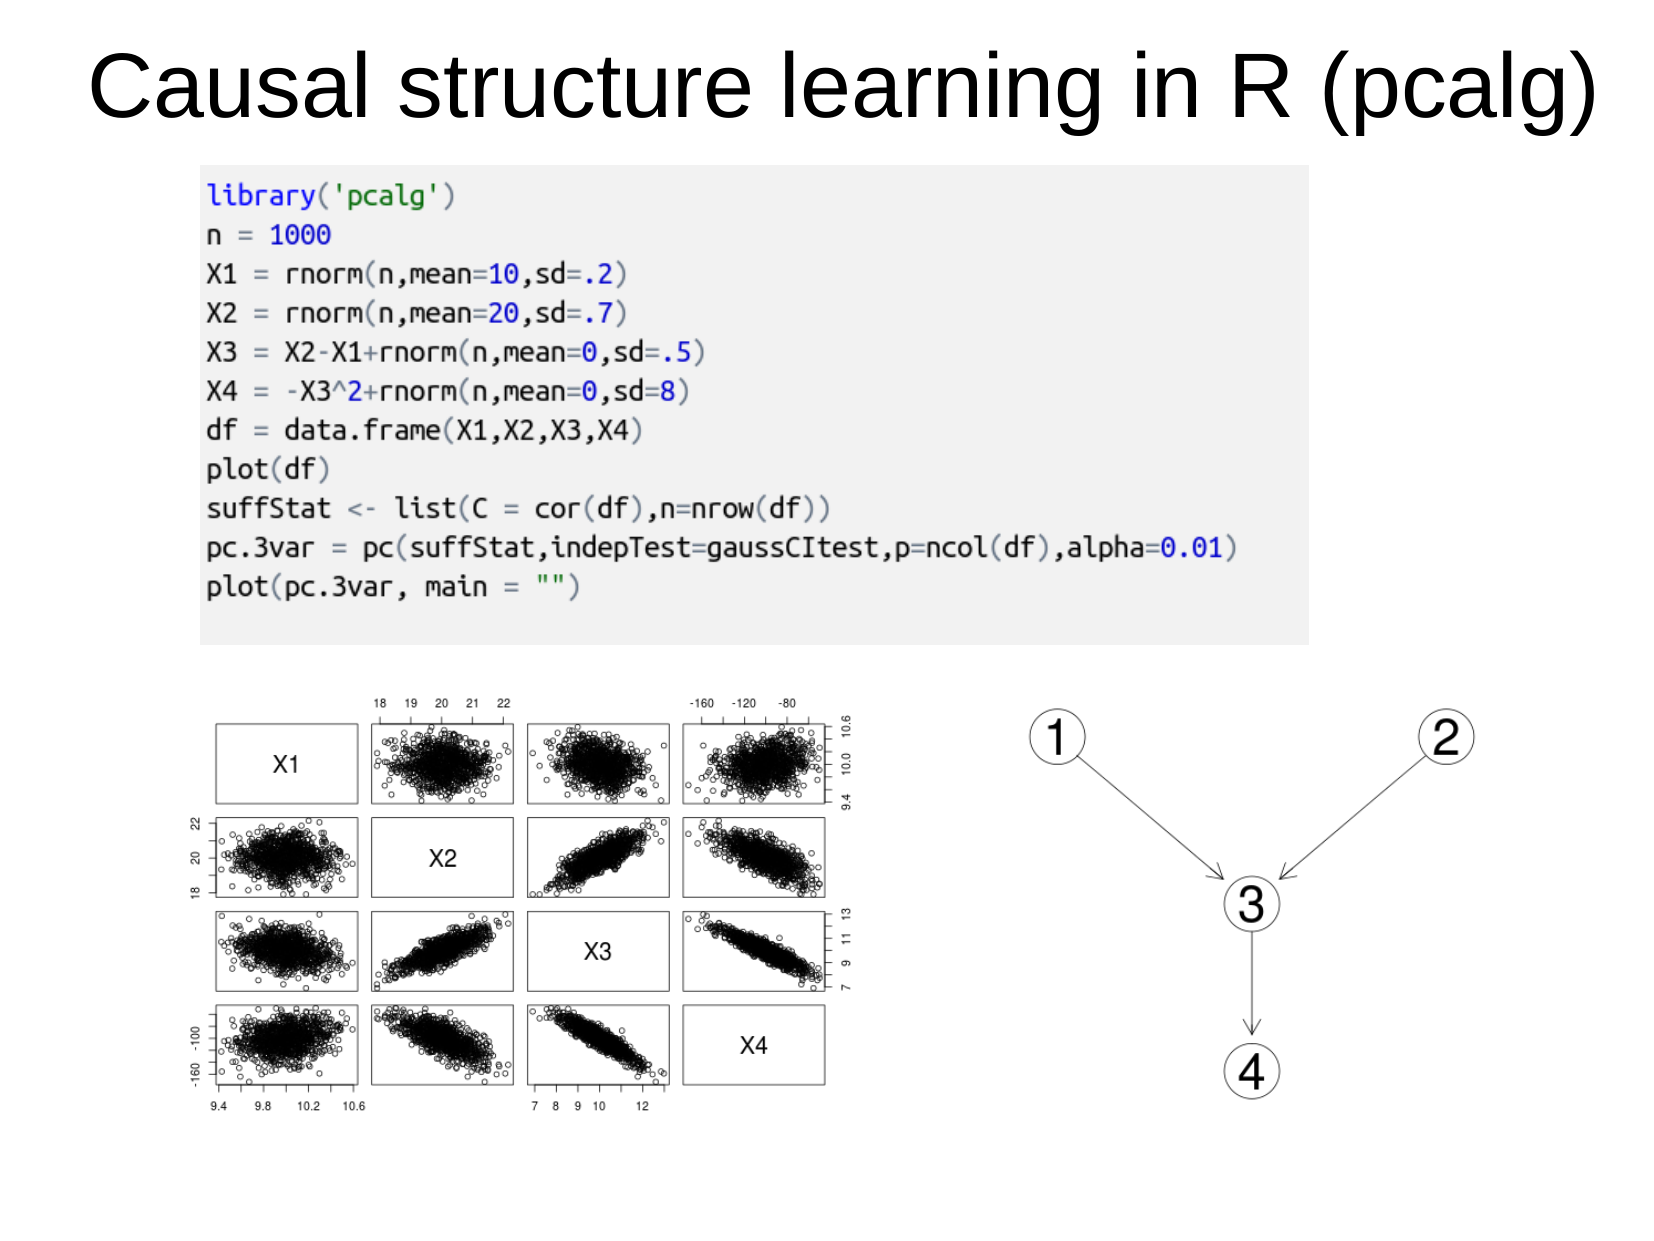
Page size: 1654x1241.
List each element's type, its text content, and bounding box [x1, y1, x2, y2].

picture [200, 165, 1309, 646]
title Causal structure learning in R (pcalg) [82, 0, 1607, 189]
picture [153, 661, 1619, 1148]
